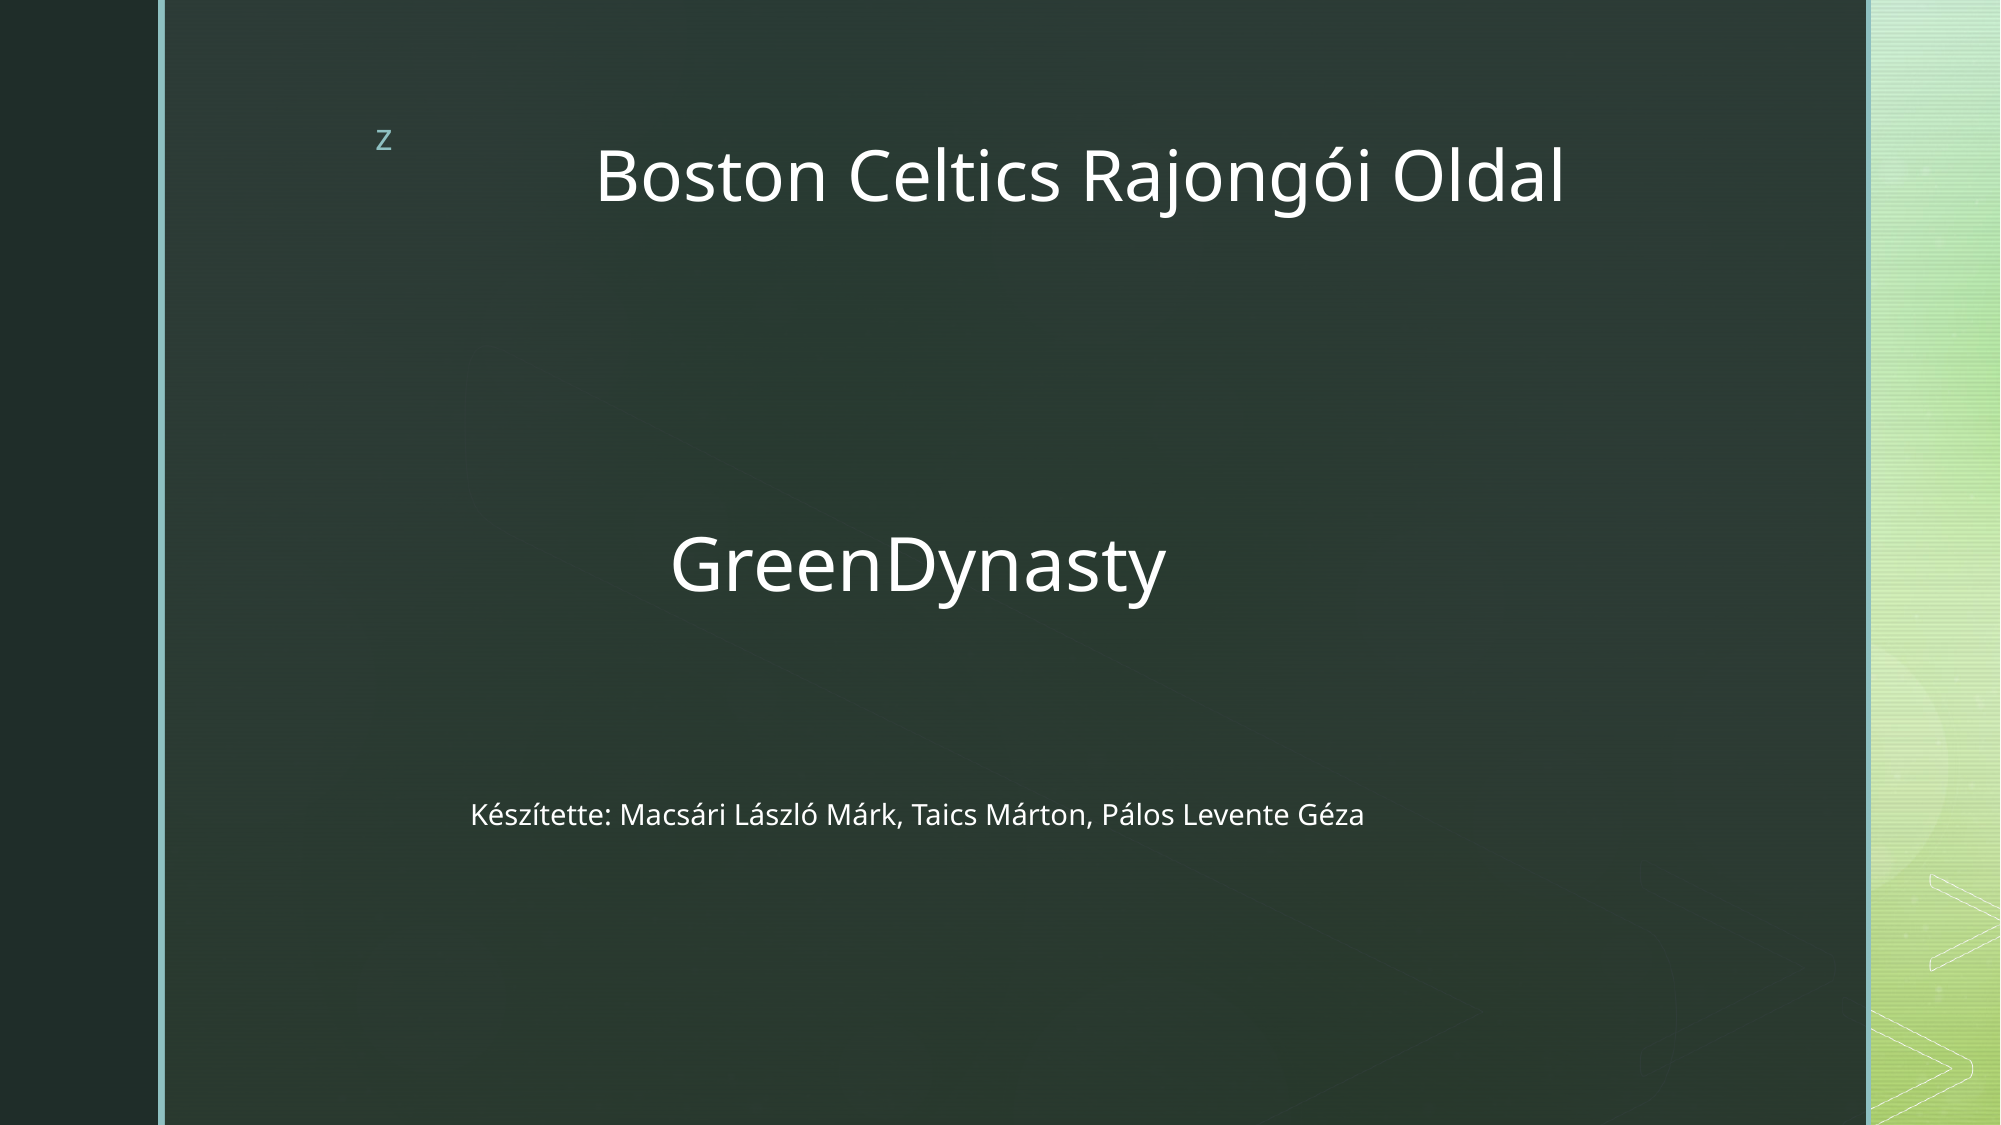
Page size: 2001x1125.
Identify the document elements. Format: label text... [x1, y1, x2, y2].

title Boston Celtics Rajongói Oldal [428, 132, 1734, 310]
list GreenDynasty Készítette: Macsári László Márk, Taics Márton, Pálos Levente Géza [454, 336, 1734, 993]
